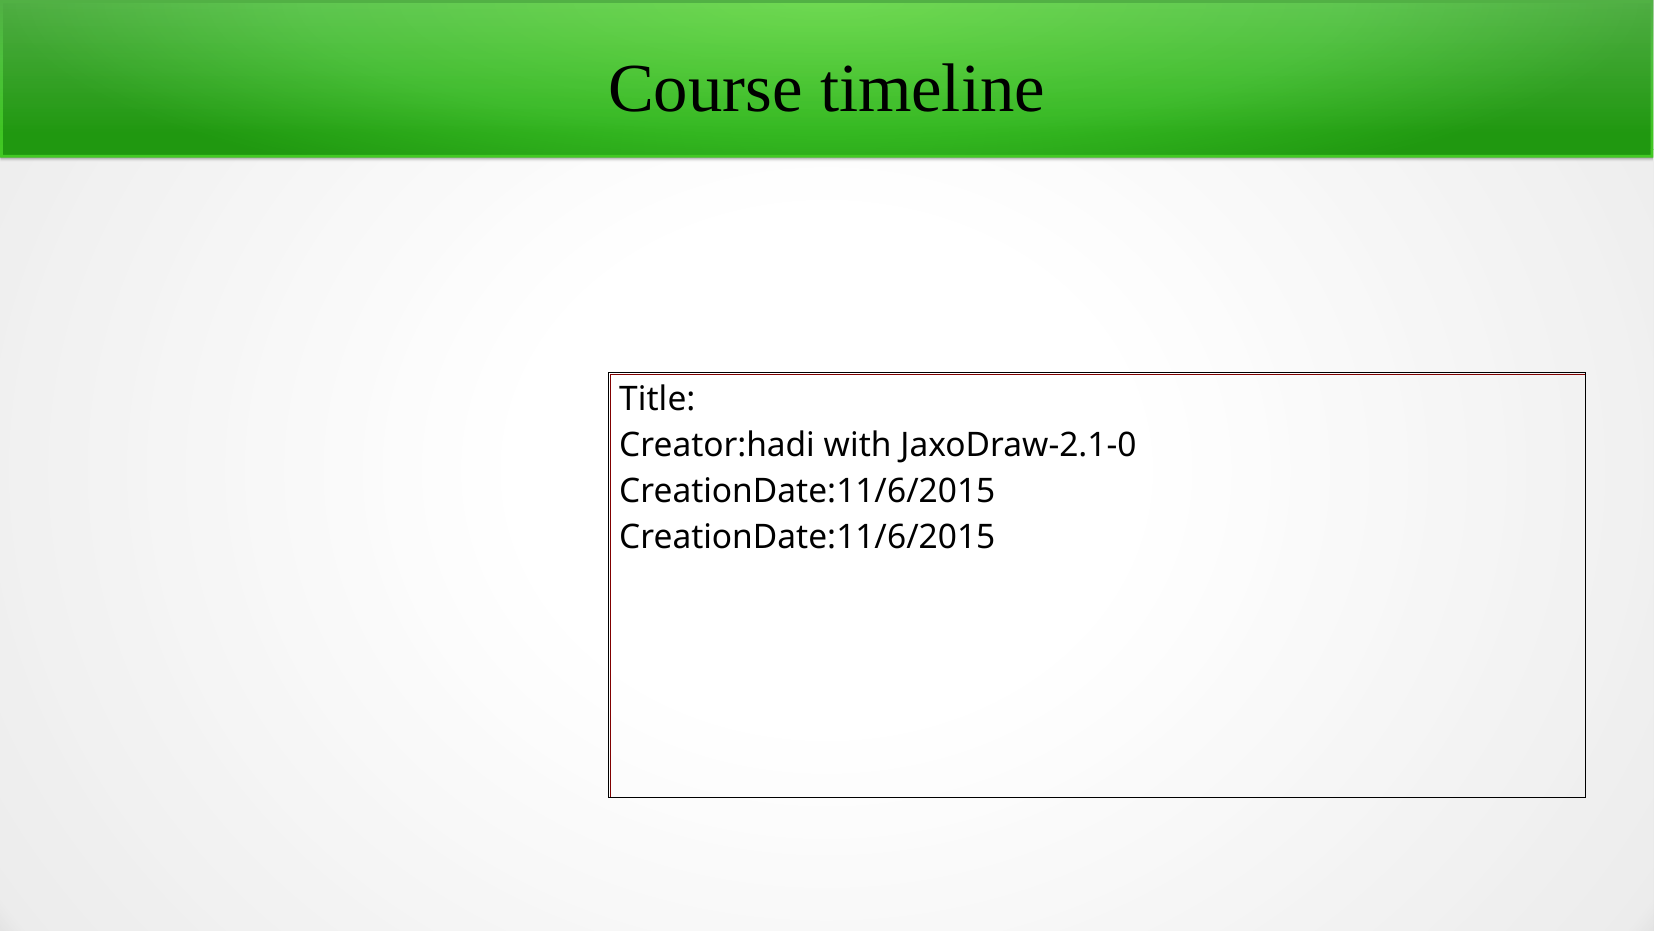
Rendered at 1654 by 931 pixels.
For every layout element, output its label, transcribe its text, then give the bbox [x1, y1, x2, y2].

title Course timeline [82, 35, 1571, 142]
picture [608, 372, 1586, 798]
